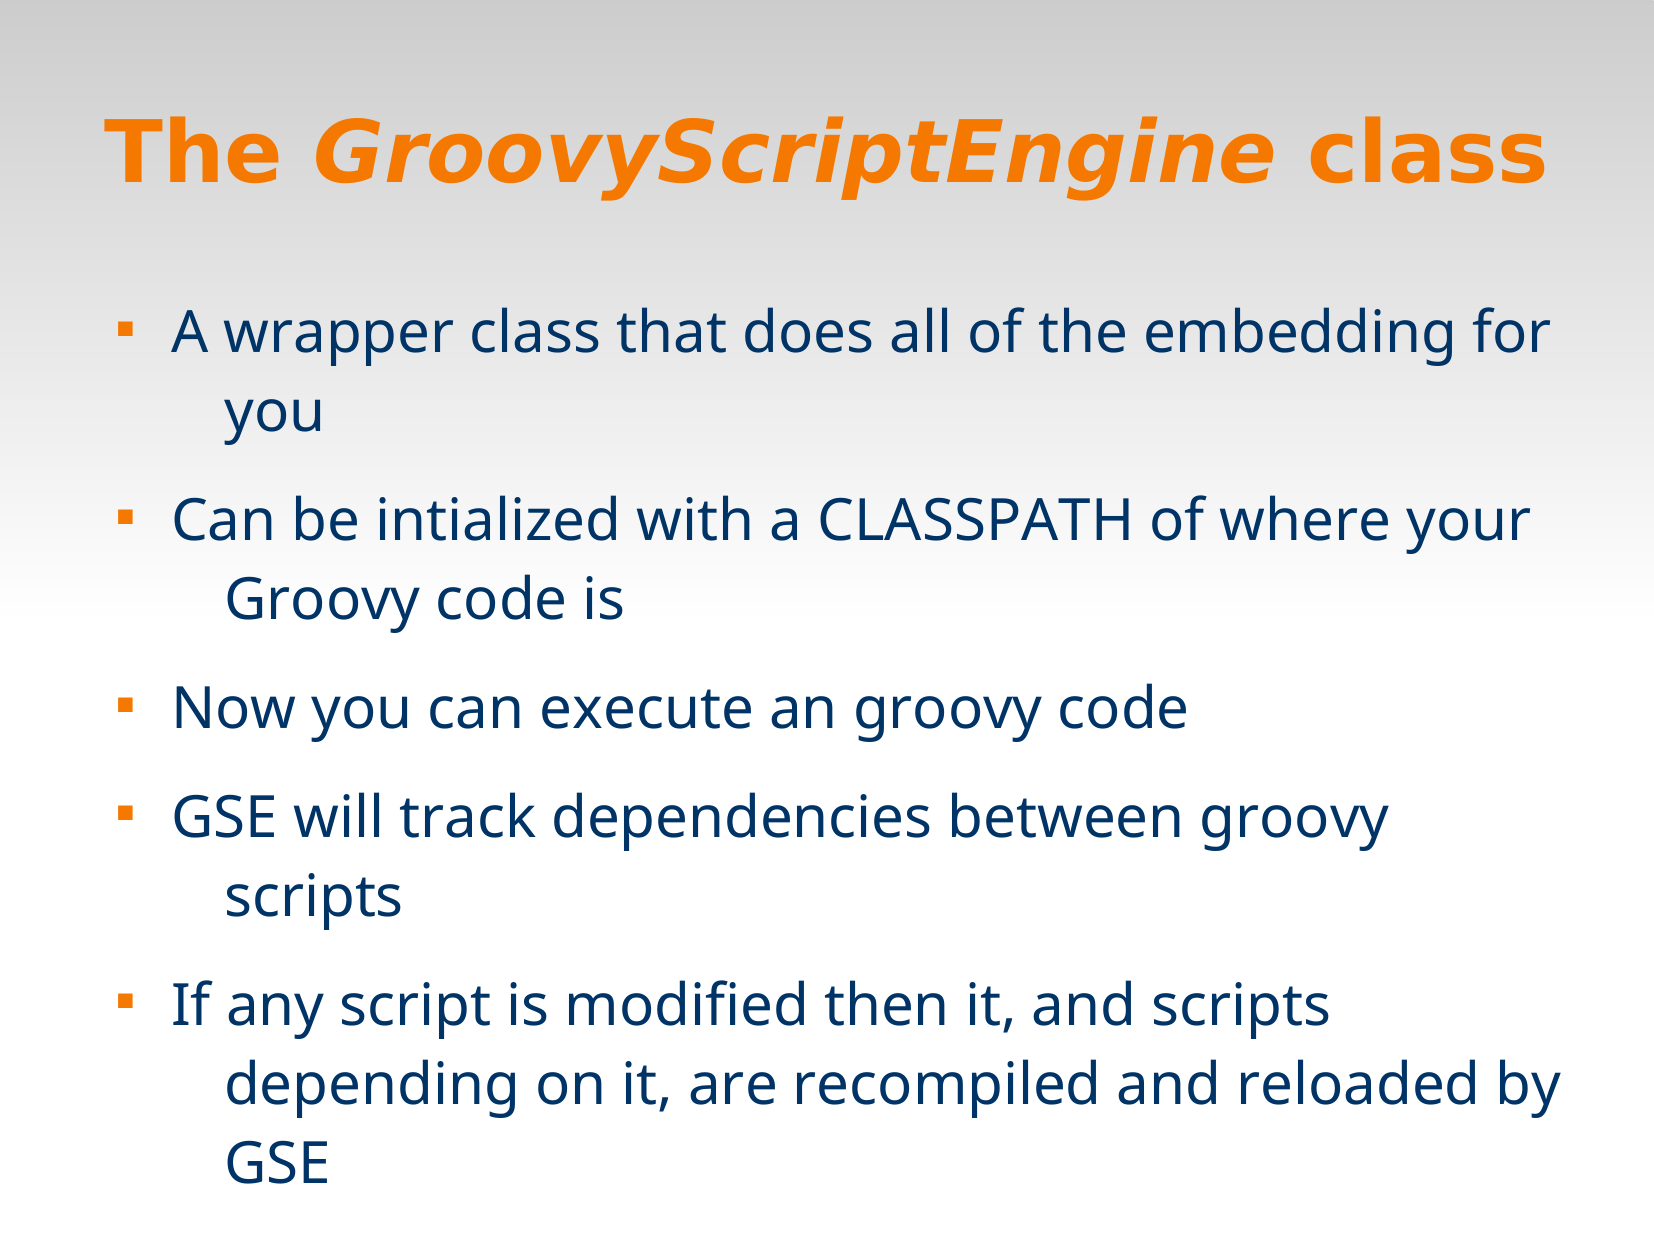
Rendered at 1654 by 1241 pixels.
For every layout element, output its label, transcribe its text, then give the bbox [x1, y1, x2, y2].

title The GroovyScriptEngine class [82, 49, 1571, 257]
list A wrapper class that does all of the embedding for you Can be intialized with a CLASSPATH of where your Groovy code is Now you can execute an groovy code GSE will track dependencies between groovy scripts If any script is modified then it, and scripts depending on it, are recompiled and reloaded by GSE [82, 290, 1571, 1109]
